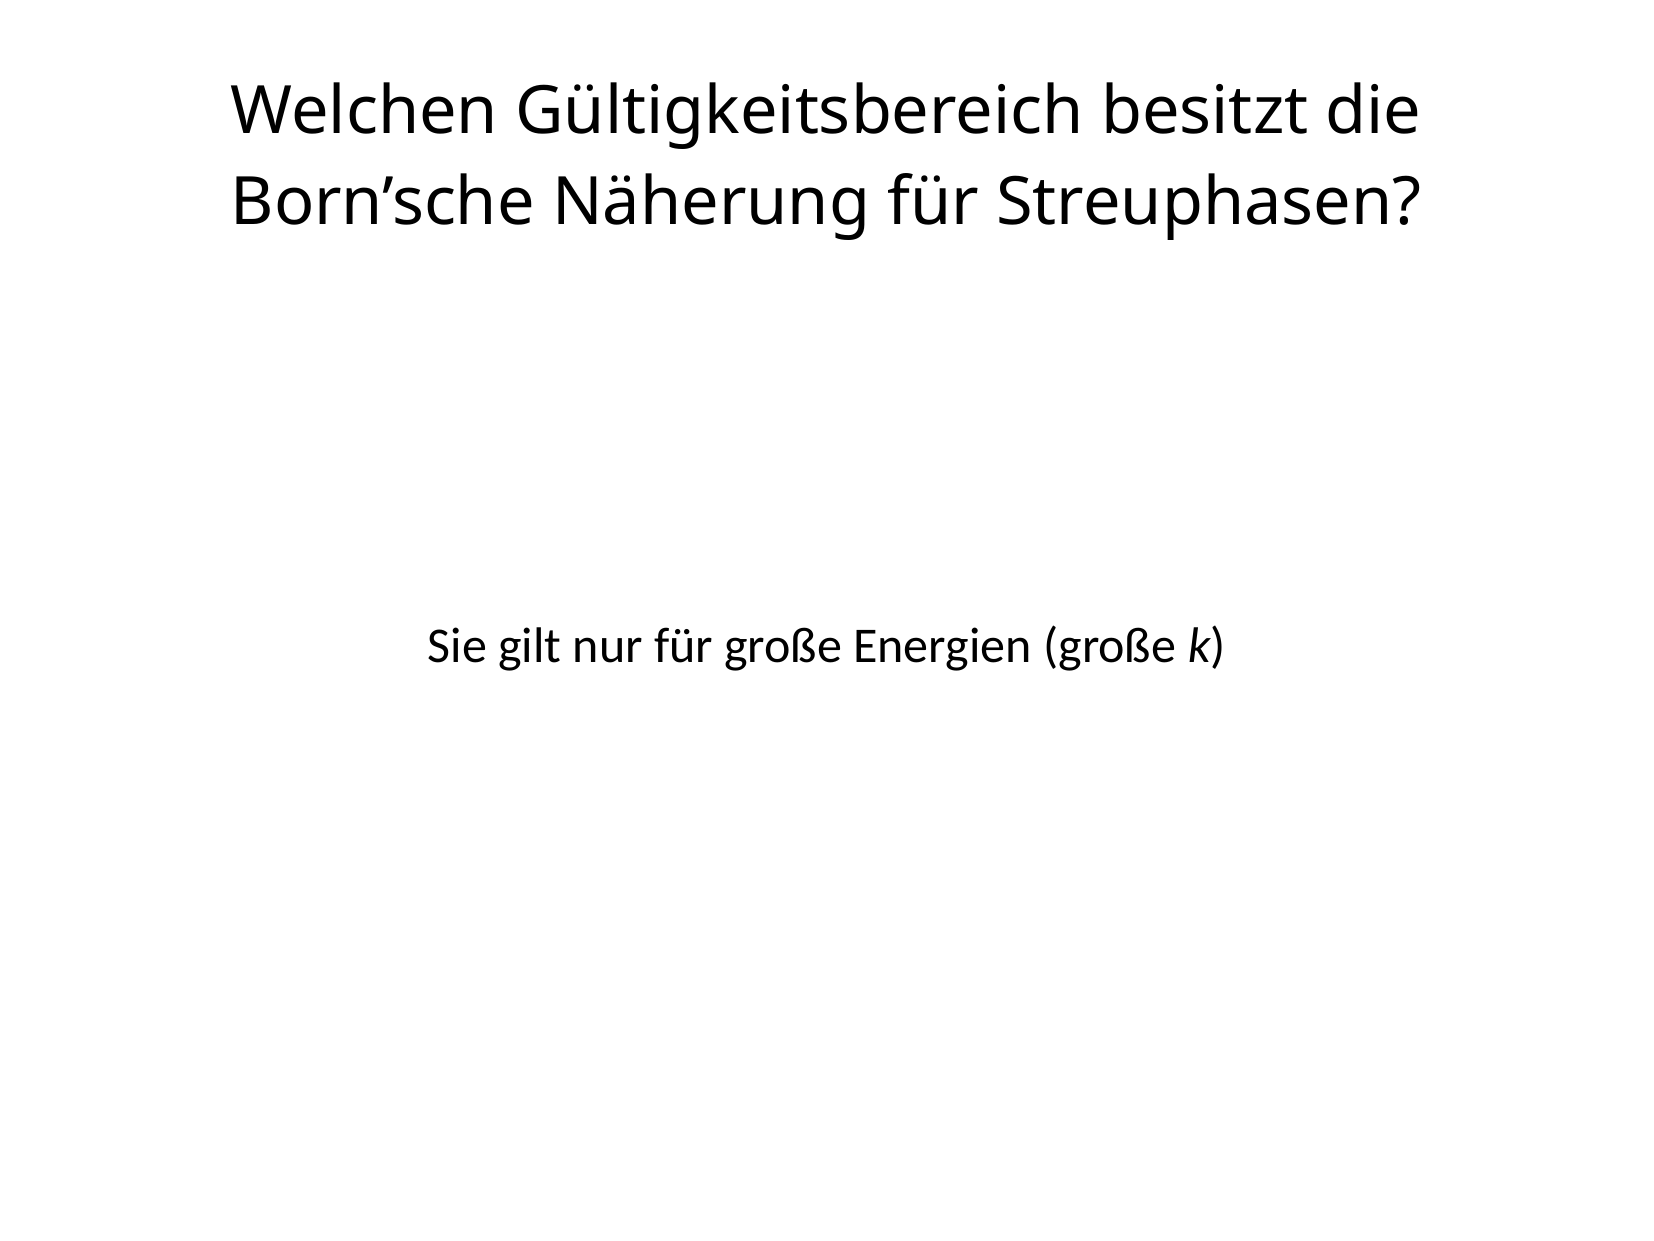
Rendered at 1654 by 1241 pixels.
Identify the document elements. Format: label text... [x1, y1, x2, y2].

subtitle Sie gilt nur für große Energien (große k) [82, 290, 1571, 1010]
title Welchen Gültigkeitsbereich besitzt die Born’sche Näherung für Streuphasen? [82, 49, 1571, 257]
